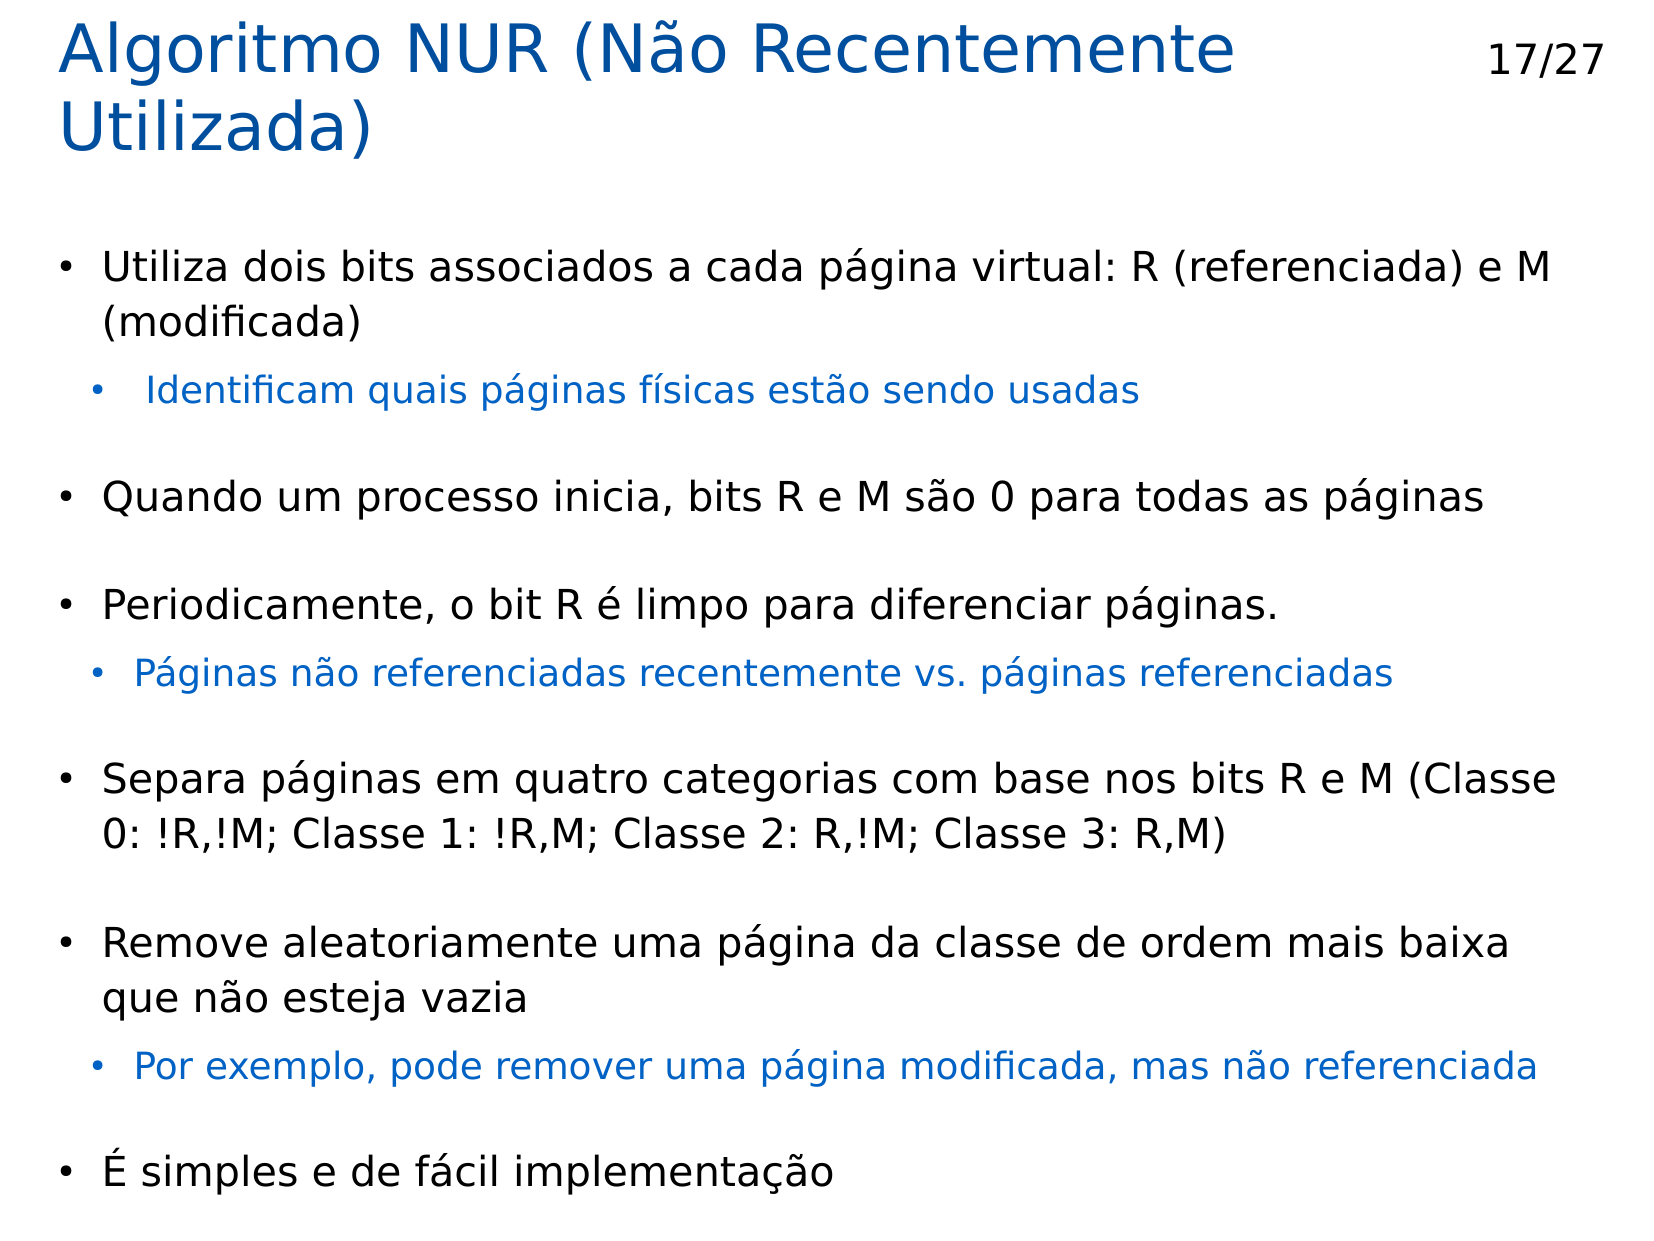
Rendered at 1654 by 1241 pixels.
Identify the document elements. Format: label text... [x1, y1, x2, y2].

title Algoritmo NUR (Não Recentemente Utilizada) [59, 10, 1506, 167]
list Utiliza dois bits associados a cada página virtual: R (referenciada) e M (modificada) Identificam quais páginas físicas estão sendo usadas Quando um processo inicia, bits R e M são 0 para todas as páginas Periodicamente, o bit R é limpo para diferenciar páginas. Páginas não referenciadas recentemente vs. páginas referenciadas Separa páginas em quatro categorias com base nos bits R e M (Classe 0: !R,!M; Classe 1: !R,M; Classe 2: R,!M; Classe 3: R,M) Remove aleatoriamente uma página da classe de ordem mais baixa que não esteja vazia Por exemplo, pode remover uma página modificada, mas não referenciada É simples e de fácil implementação [59, 236, 1595, 1211]
